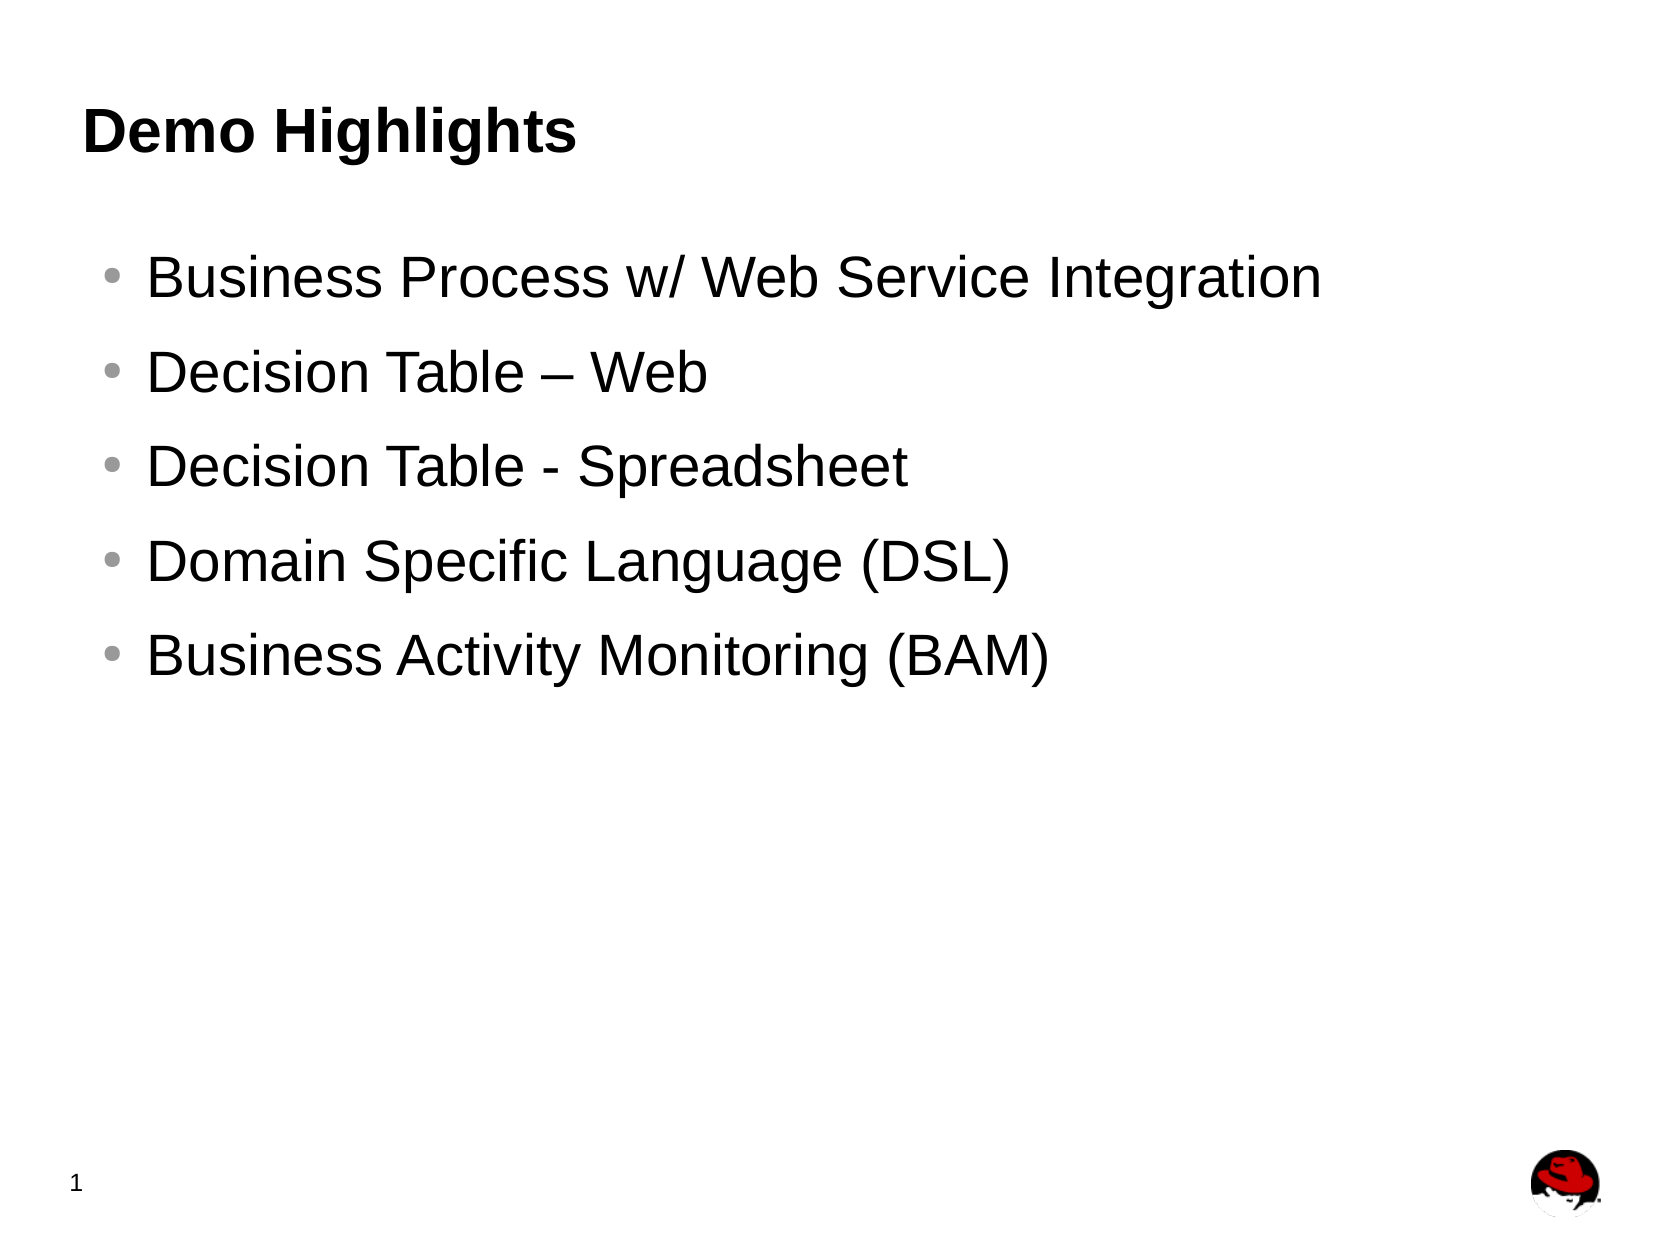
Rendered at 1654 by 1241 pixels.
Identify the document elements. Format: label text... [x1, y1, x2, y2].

title Demo Highlights [82, 37, 1571, 226]
list Business Process w/ Web Service Integration Decision Table – Web Decision Table - Spreadsheet Domain Specific Language (DSL) Business Activity Monitoring (BAM) [86, 244, 1576, 1024]
picture [1531, 1150, 1601, 1218]
